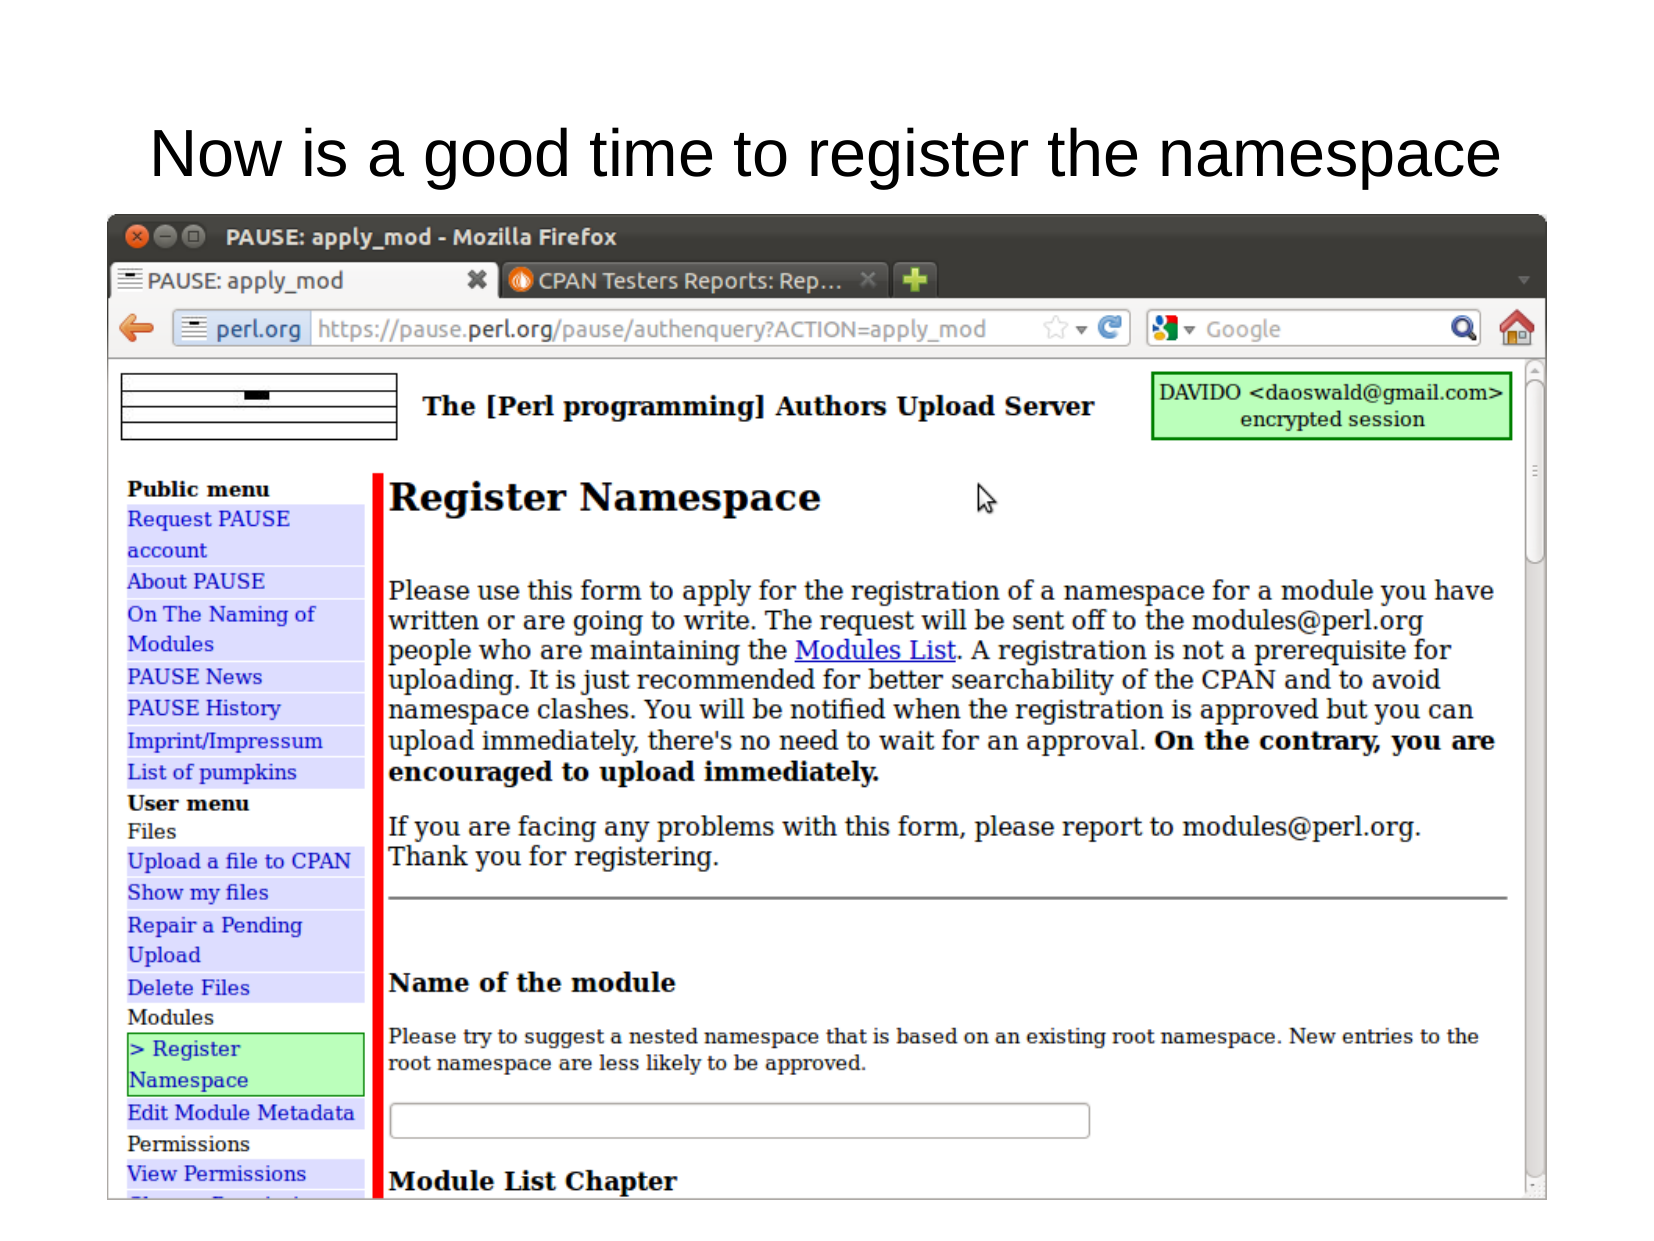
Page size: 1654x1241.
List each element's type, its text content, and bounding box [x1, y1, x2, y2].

picture [107, 214, 1547, 1201]
title Now is a good time to register the namespace [82, 49, 1571, 257]
